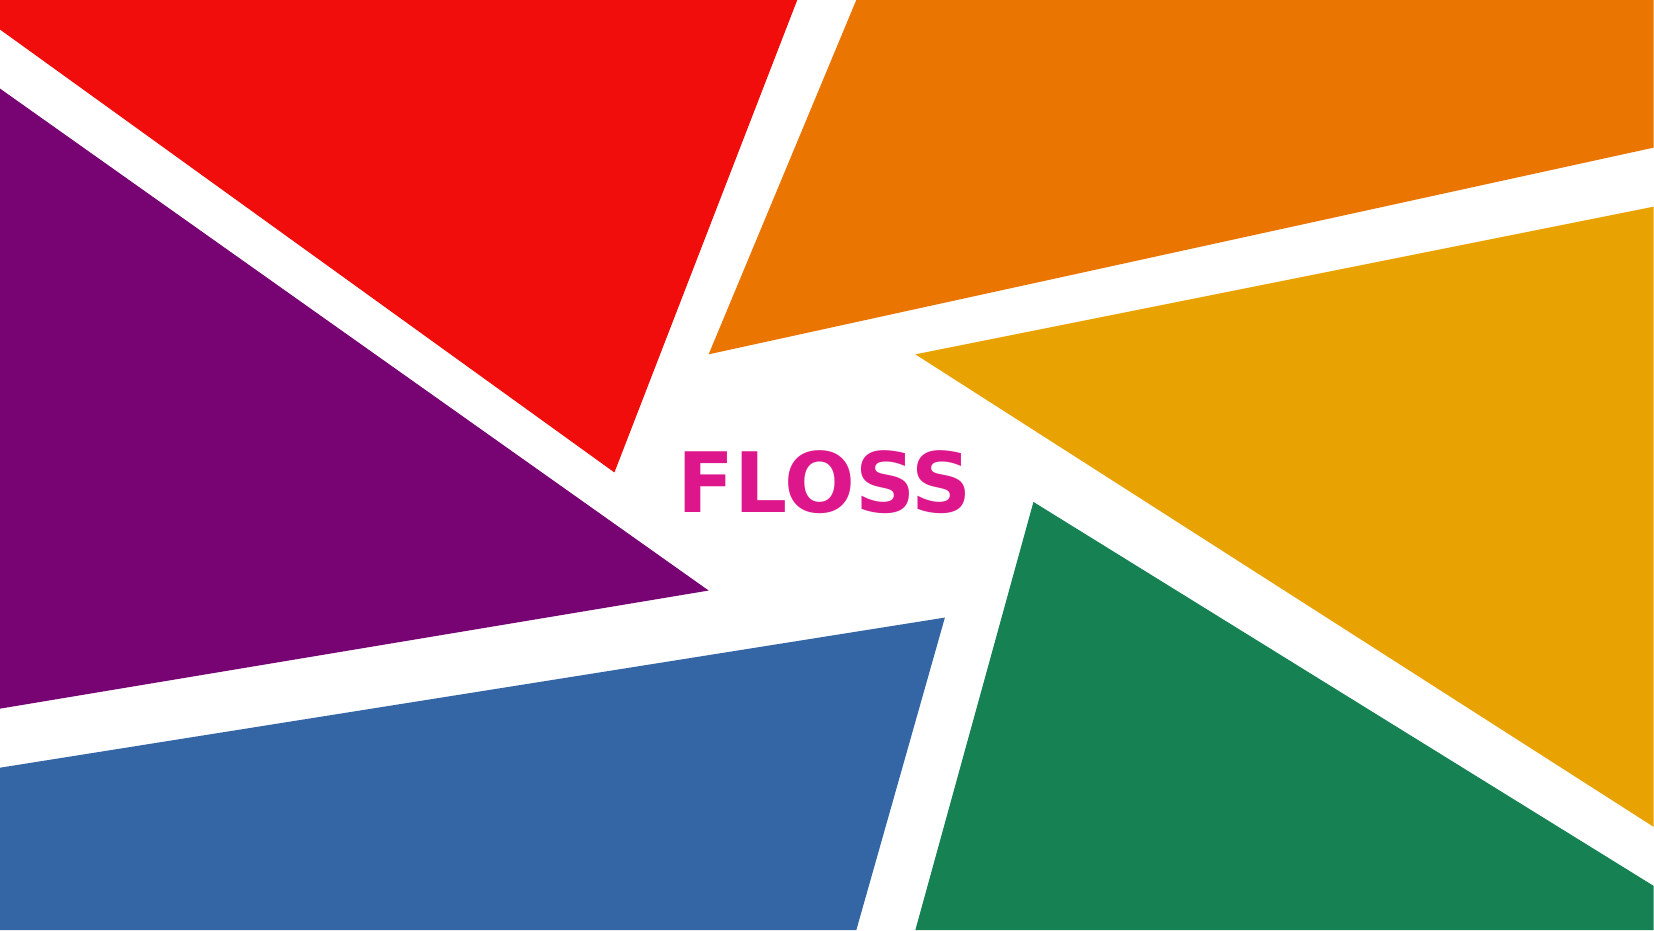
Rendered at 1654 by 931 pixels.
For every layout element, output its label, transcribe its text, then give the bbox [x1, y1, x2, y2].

subtitle FLOSS [614, 331, 1035, 636]
